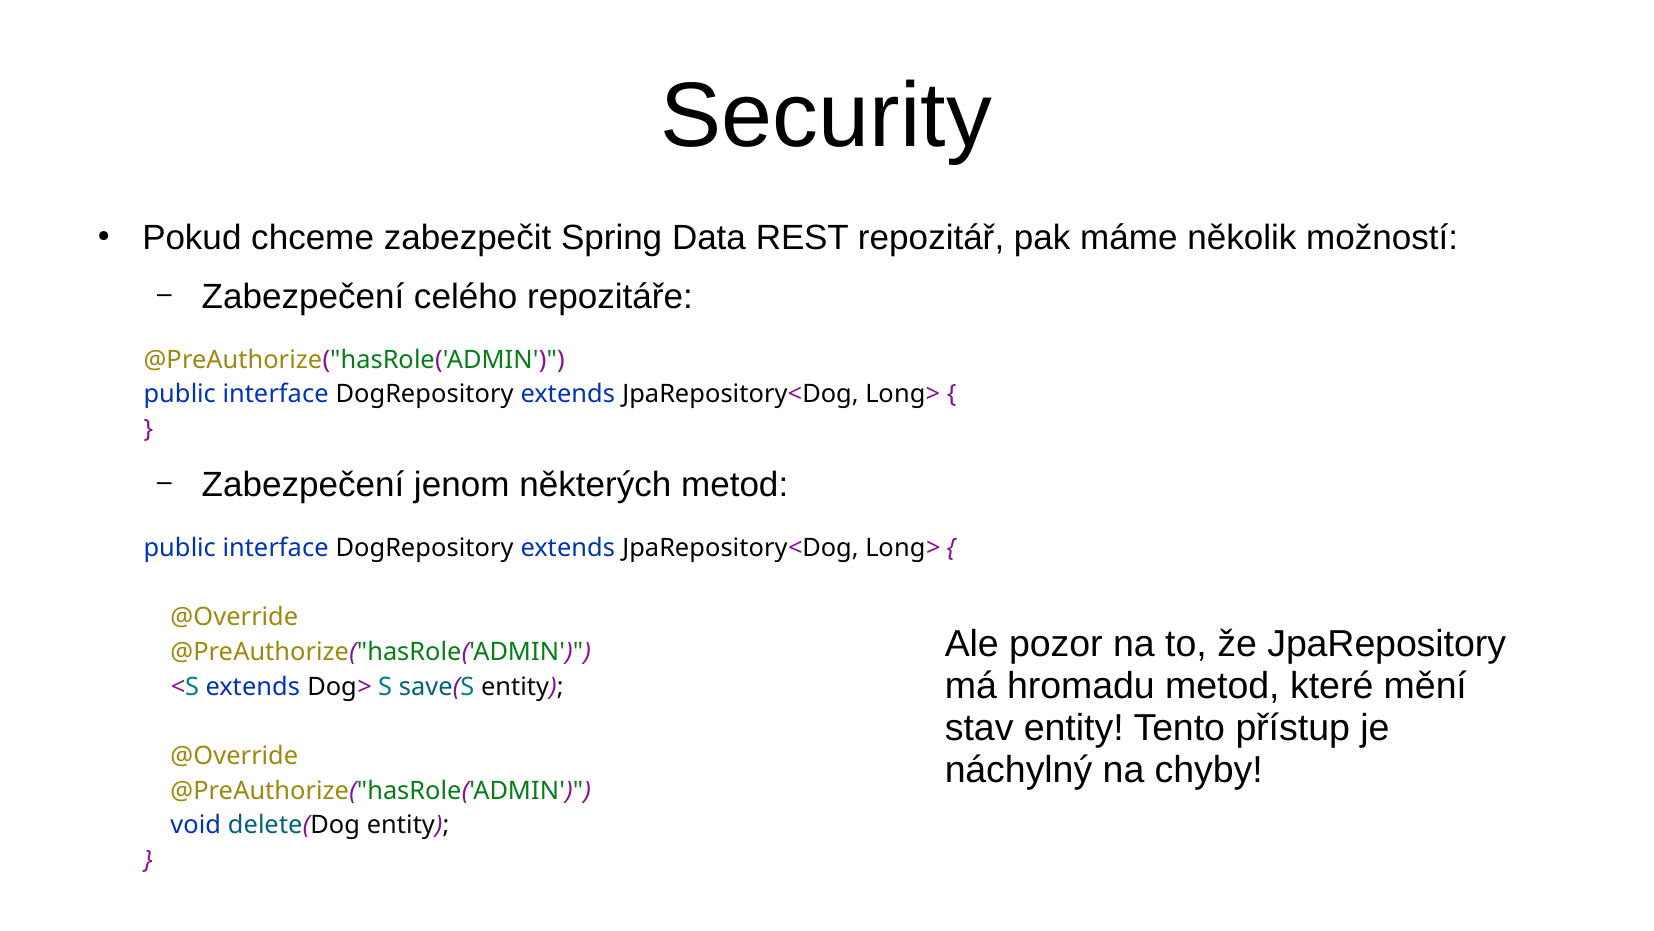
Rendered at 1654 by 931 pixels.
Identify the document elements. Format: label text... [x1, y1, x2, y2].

text_box Ale pozor na to, že JpaRepository má hromadu metod, které mění stav entity! Tento přístup je náchylný na chyby! [930, 615, 1561, 798]
list Pokud chceme zabezpečit Spring Data REST repozitář, pak máme několik možností: Zabezpečení celého repozitáře: @PreAuthorize("hasRole('ADMIN')") public interface DogRepository extends JpaRepository<Dog, Long> { } Zabezpečení jenom některých metod: public interface DogRepository extends JpaRepository<Dog, Long> { @Override @PreAuthorize("hasRole('ADMIN')") <S extends Dog> S save(S entity); @Override @PreAuthorize("hasRole('ADMIN')") void delete(Dog entity); } [82, 217, 1571, 916]
title Security [82, 37, 1571, 193]
